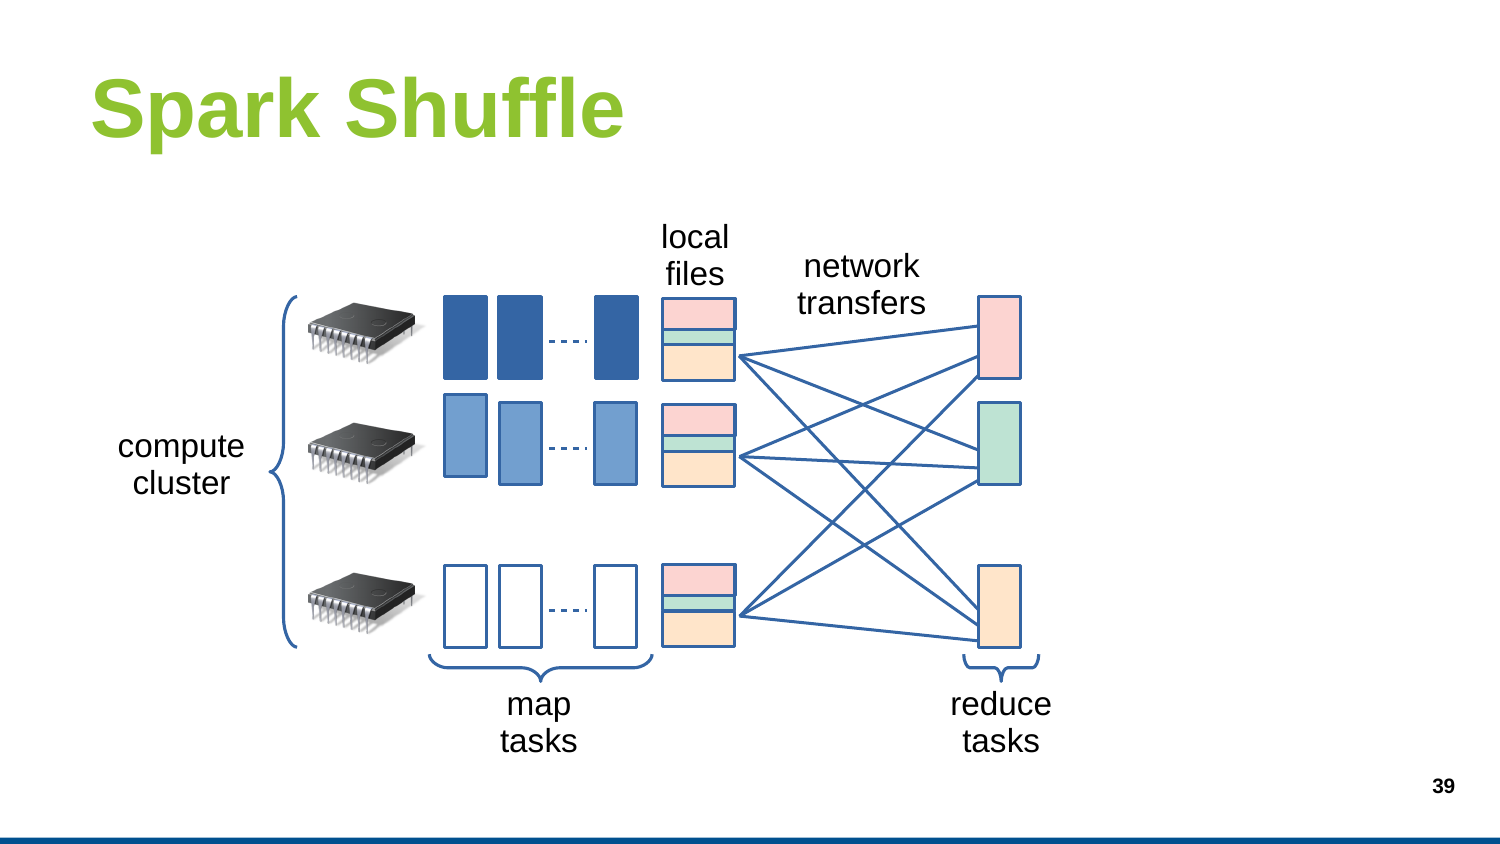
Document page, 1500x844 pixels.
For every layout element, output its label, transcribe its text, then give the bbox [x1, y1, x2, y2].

text_box [978, 402, 1021, 485]
text_box compute cluster [90, 420, 274, 509]
text_box network transfers [778, 240, 946, 329]
picture [307, 537, 428, 658]
text_box [444, 565, 487, 648]
picture [307, 267, 428, 508]
text_box [594, 402, 637, 485]
title Spark Shuffle using Crail::Bag [75, 29, 1456, 179]
text_box map tasks [447, 678, 631, 768]
text_box [498, 296, 542, 379]
text_box [978, 565, 1021, 648]
text_box [662, 298, 736, 381]
text_box [594, 565, 637, 648]
text_box [444, 394, 487, 477]
text_box [444, 296, 487, 379]
text_box reduce tasks [931, 678, 1072, 768]
text_box [662, 564, 736, 647]
text_box local files [612, 211, 779, 301]
text_box [595, 296, 638, 379]
text_box [978, 296, 1021, 379]
text_box [499, 565, 542, 648]
text_box [499, 402, 542, 485]
text_box [662, 404, 736, 487]
